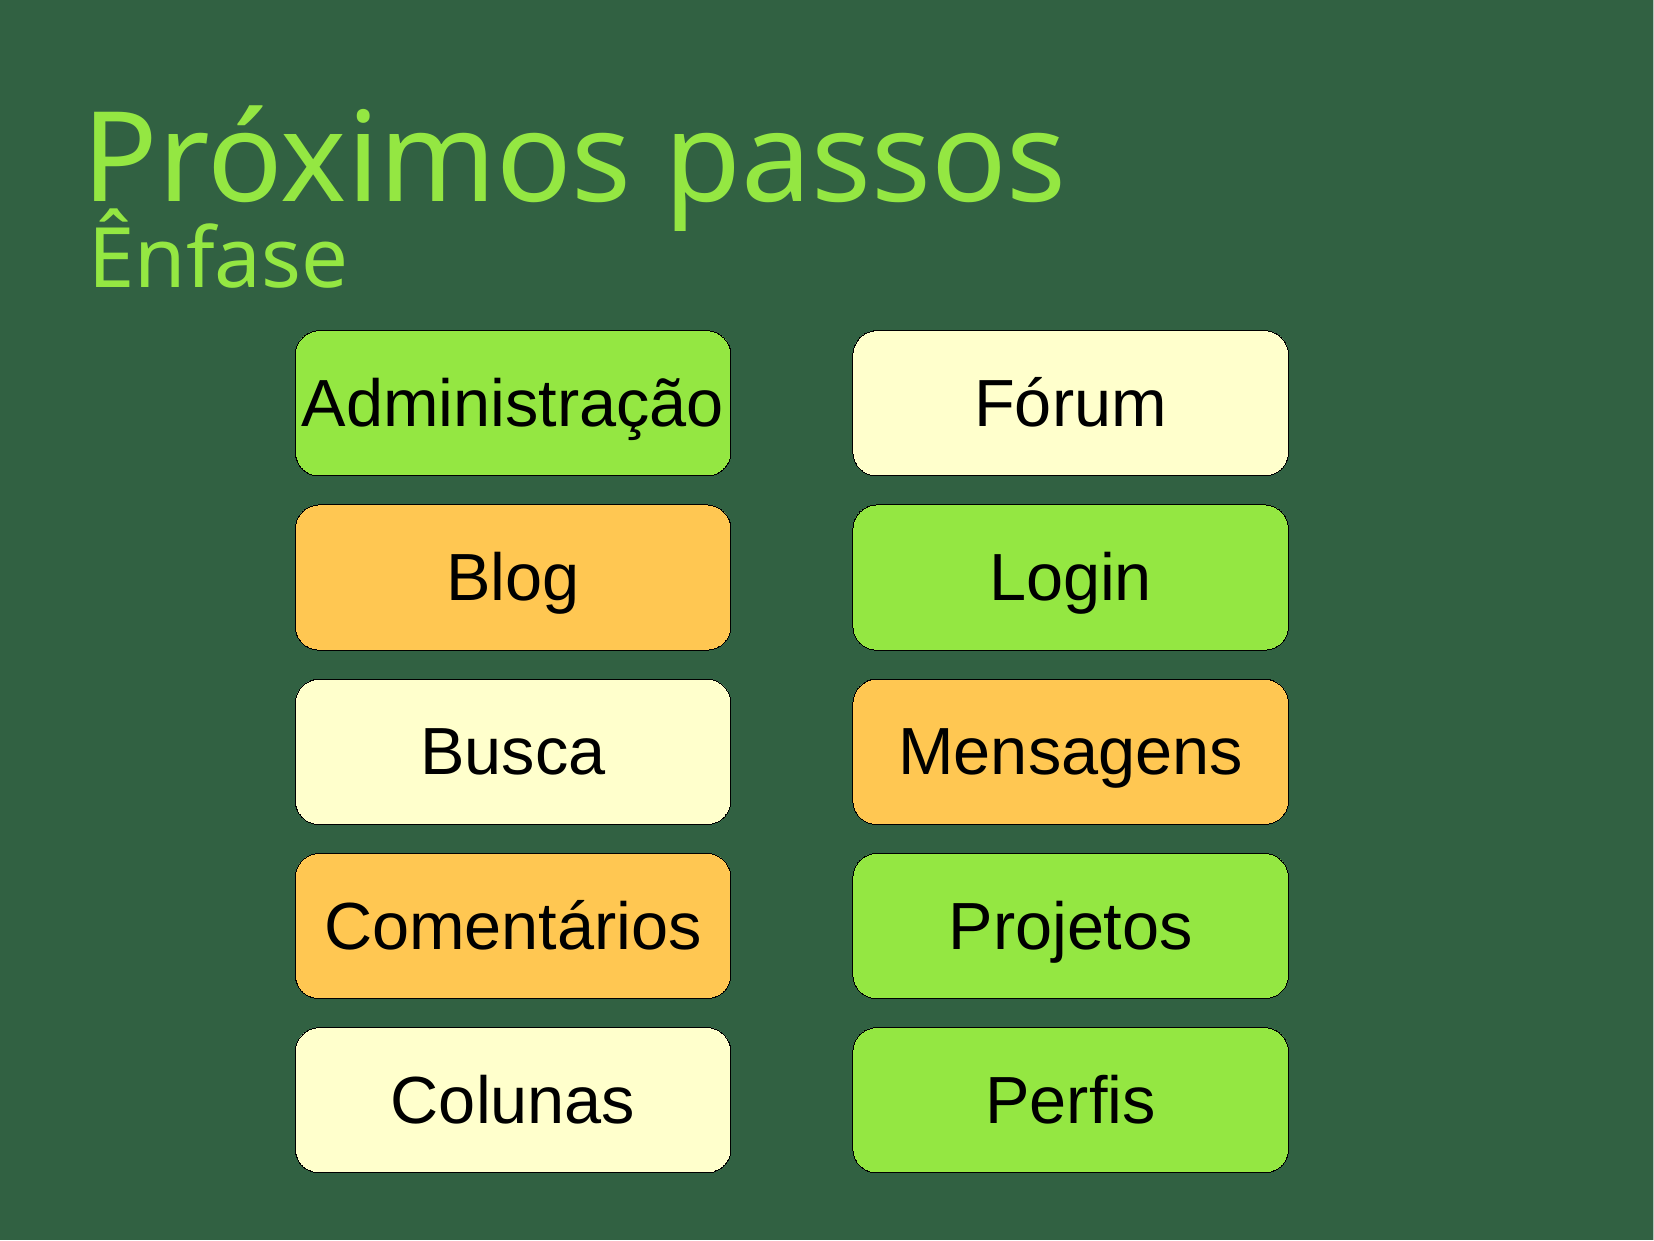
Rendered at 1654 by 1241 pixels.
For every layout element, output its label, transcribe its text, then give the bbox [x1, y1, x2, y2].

text_box Mensagens [852, 679, 1289, 825]
text_box Fórum [852, 334, 1289, 476]
text_box Administração [295, 334, 731, 476]
text_box Login [852, 504, 1289, 651]
text_box Colunas [295, 1027, 731, 1173]
title Ênfase [88, 177, 1577, 334]
text_box Projetos [852, 853, 1289, 999]
text_box Comentários [295, 853, 731, 999]
title Próximos passos [82, 49, 1571, 257]
text_box Busca [295, 679, 731, 825]
text_box Blog [295, 504, 731, 651]
text_box Perfis [852, 1027, 1289, 1173]
